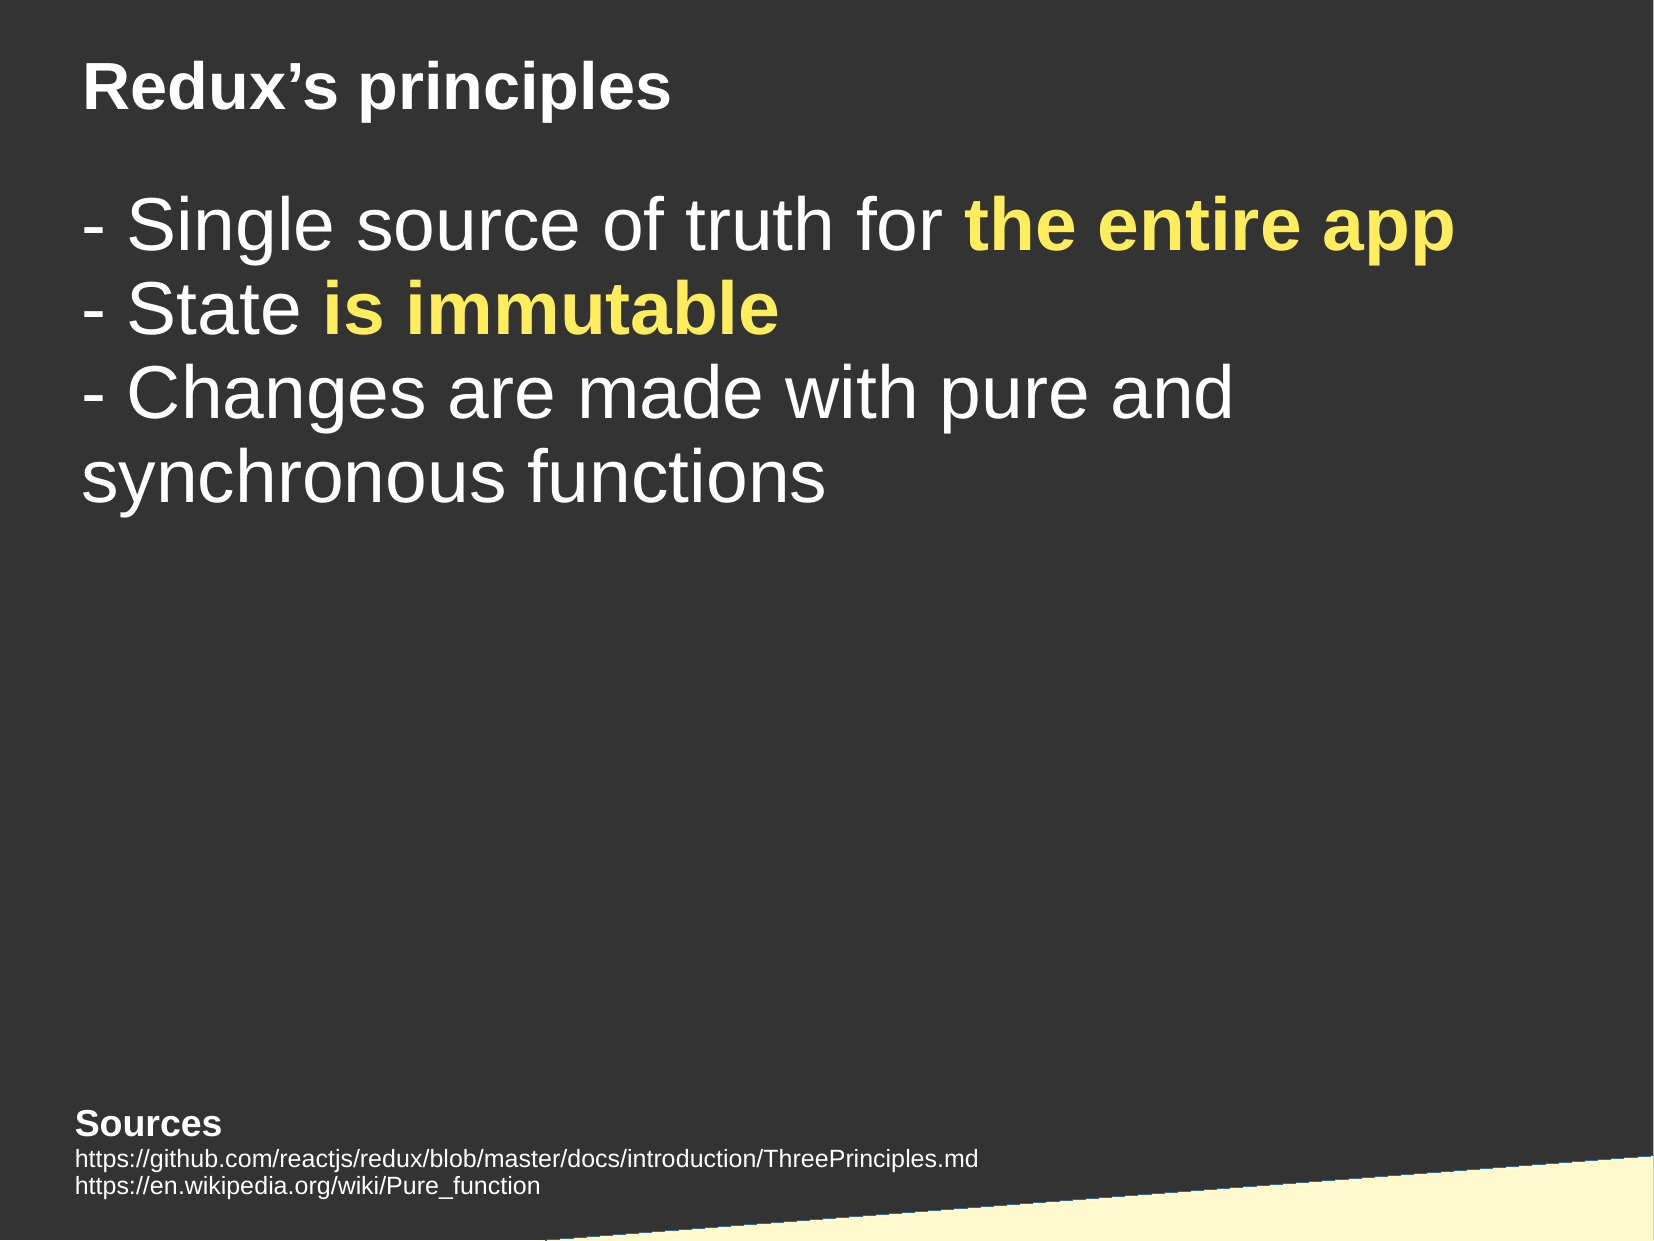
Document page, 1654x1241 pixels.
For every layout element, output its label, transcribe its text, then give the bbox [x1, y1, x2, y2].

text_box [533, 1155, 1654, 1241]
title Redux’s principles [82, 49, 1571, 257]
text_box Sources https://github.com/reactjs/redux/blob/master/docs/introduction/ThreePrinciples.md https://en.wikipedia.org/wiki/Pure_function [60, 1095, 1546, 1208]
title - Single source of truth for the entire app - State is immutable - Changes are made with pure and synchronous functions [81, 182, 1570, 835]
